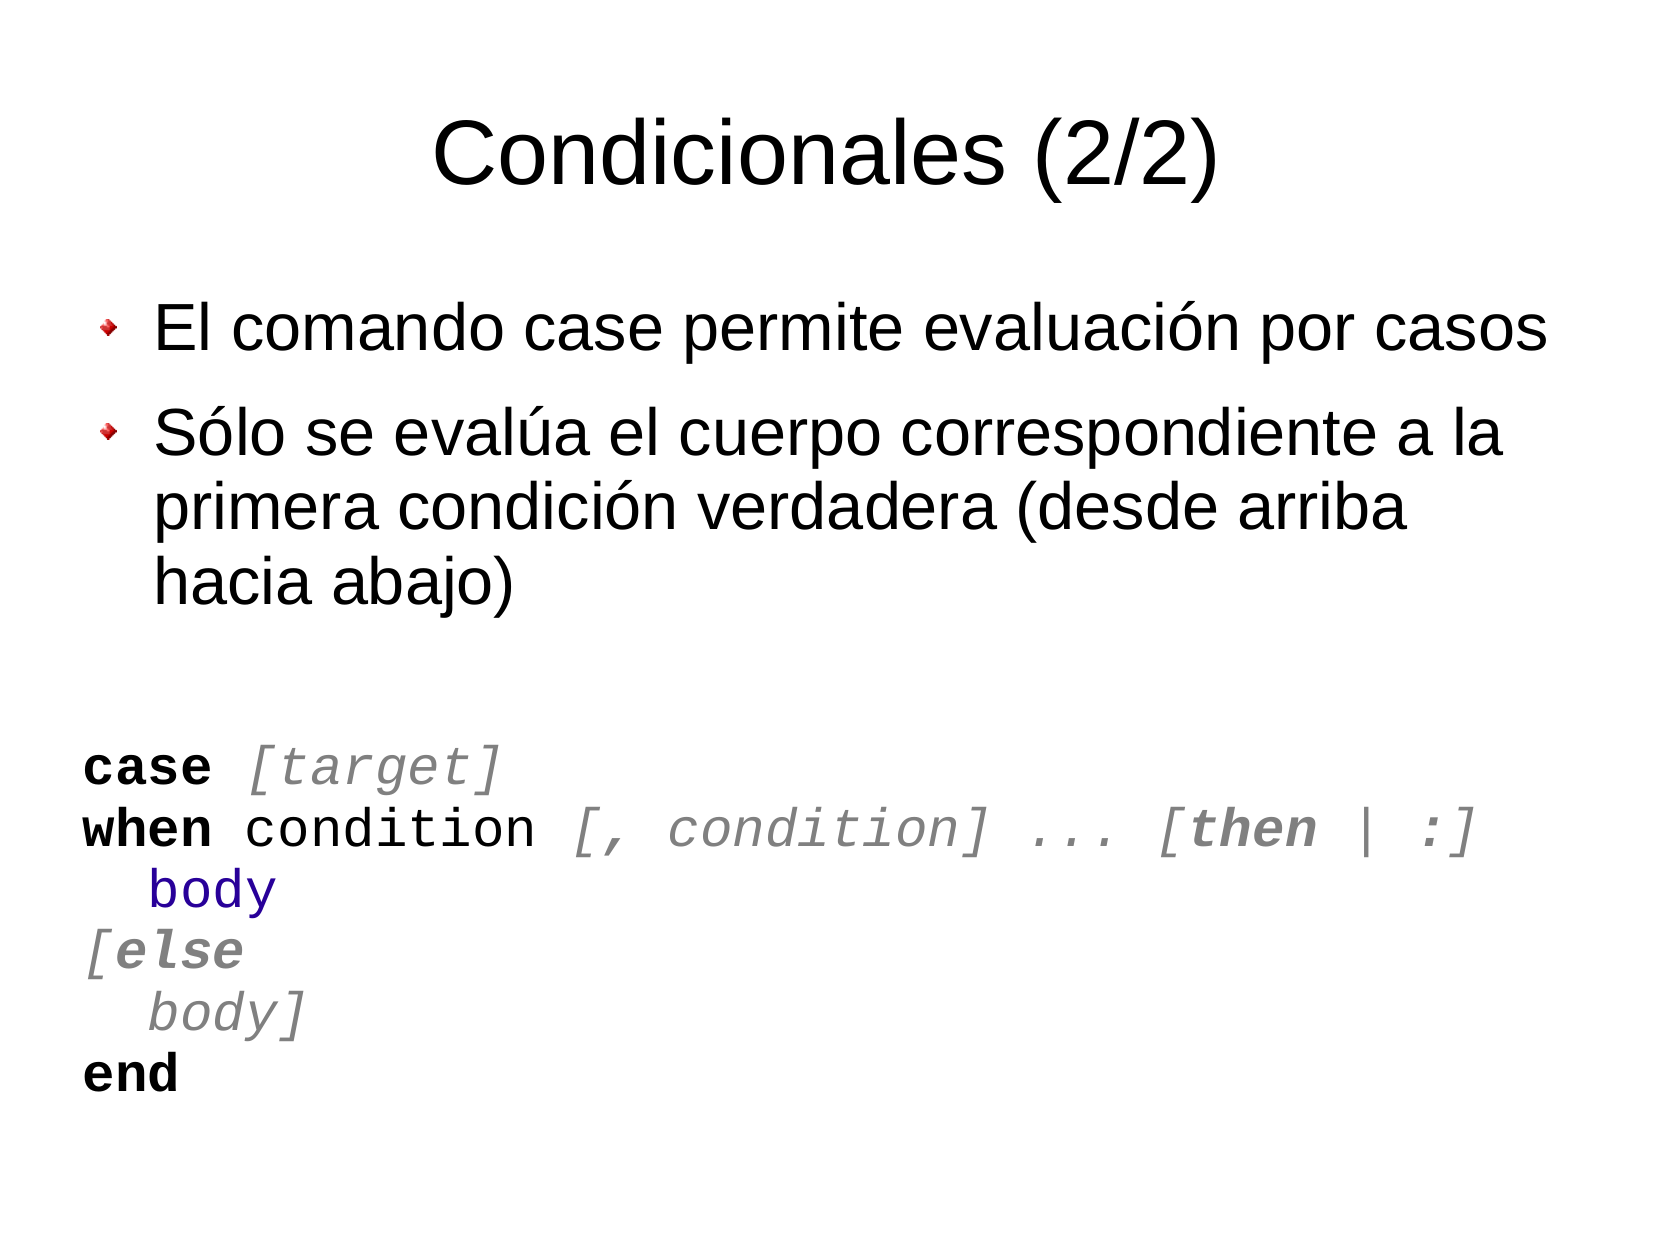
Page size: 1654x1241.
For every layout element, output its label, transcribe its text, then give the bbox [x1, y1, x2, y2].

list El comando case permite evaluación por casos Sólo se evalúa el cuerpo correspondiente a la primera condición verdadera (desde arriba hacia abajo) case [target] when condition [, condition] ... [then | :] body [else body] end [82, 290, 1571, 1109]
title Condicionales (2/2) [82, 49, 1571, 257]
